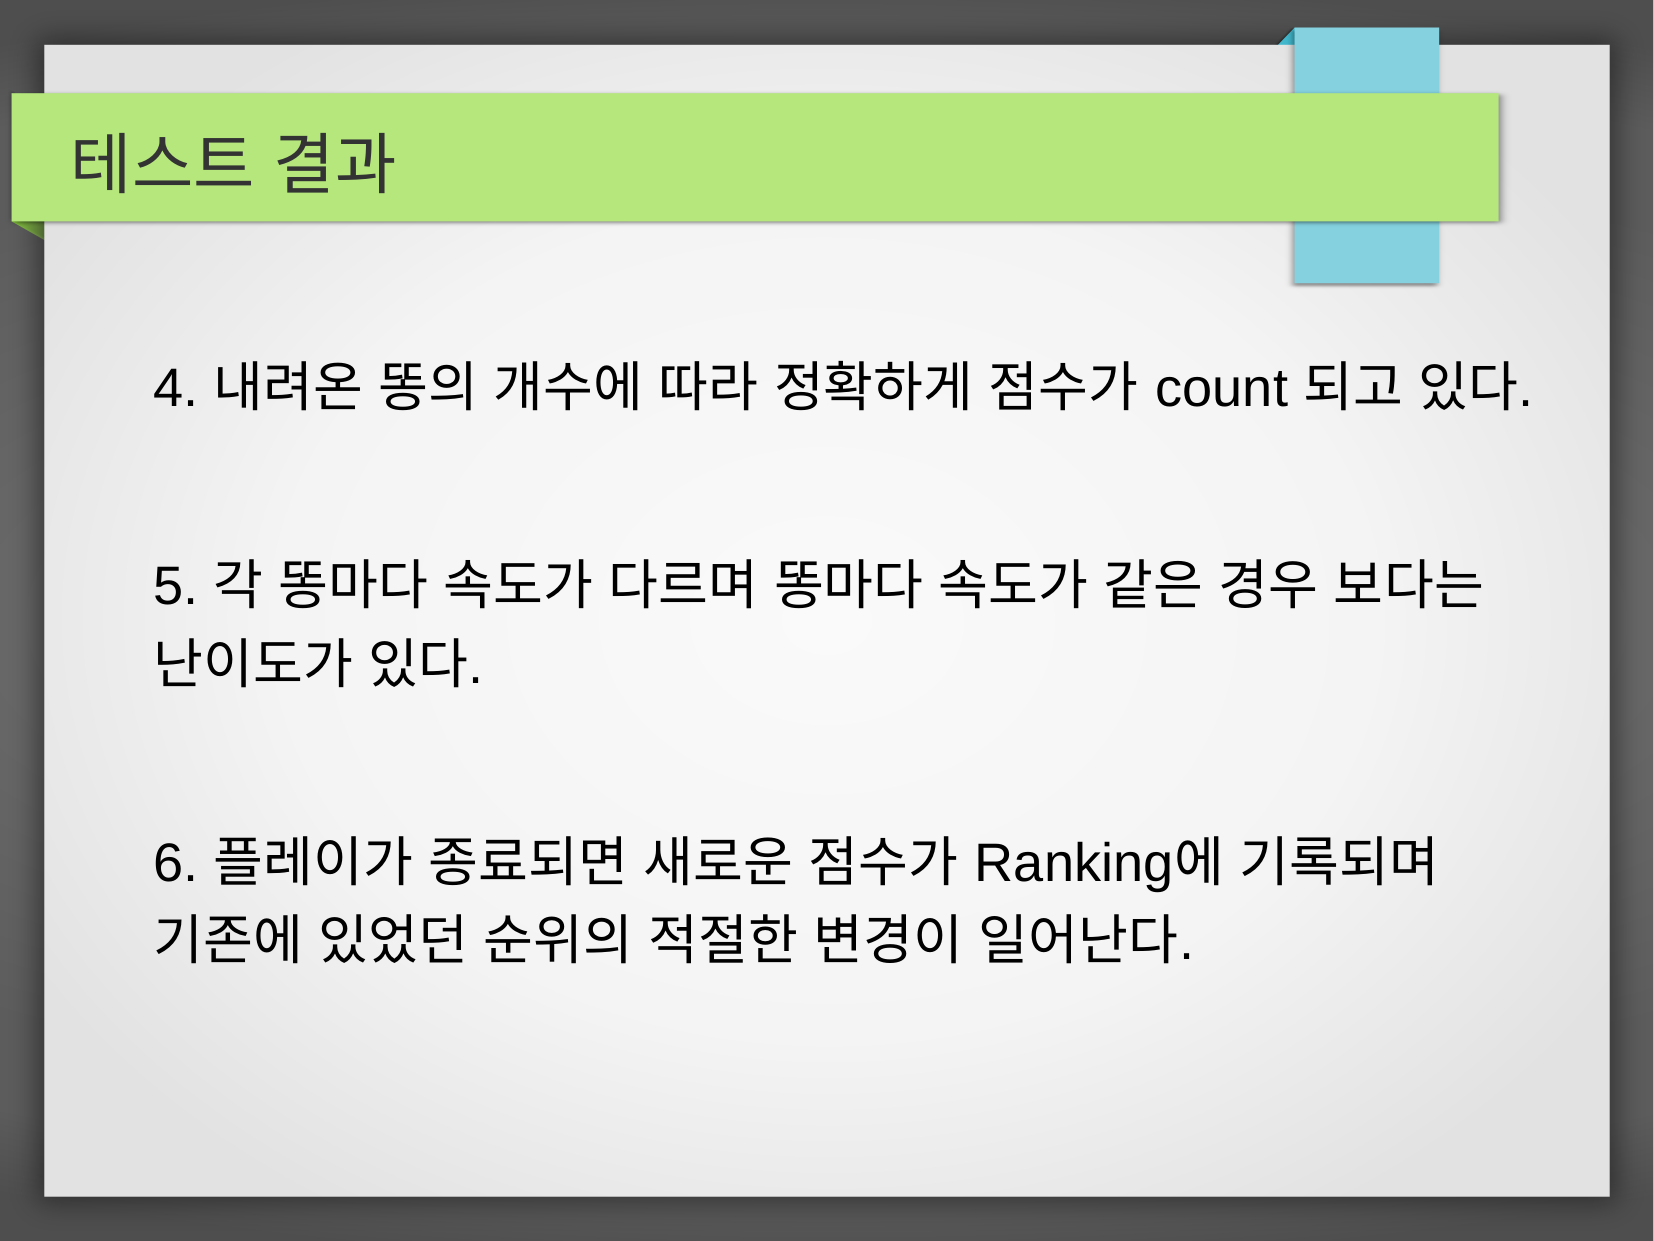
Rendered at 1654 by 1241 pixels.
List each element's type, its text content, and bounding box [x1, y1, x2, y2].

title 테스트 결과 [70, 106, 1229, 213]
list 4. 내려온 똥의 개수에 따라 정확하게 점수가 count 되고 있다. 5. 각 똥마다 속도가 다르며 똥마다 속도가 같은 경우 보다는 난이도가 있다. 6. 플레이가 종료되면 새로운 점수가 Ranking에 기록되며 기존에 있었던 순위의 적절한 변경이 일어난다. [82, 343, 1538, 1063]
picture [0, 0, 1654, 1241]
